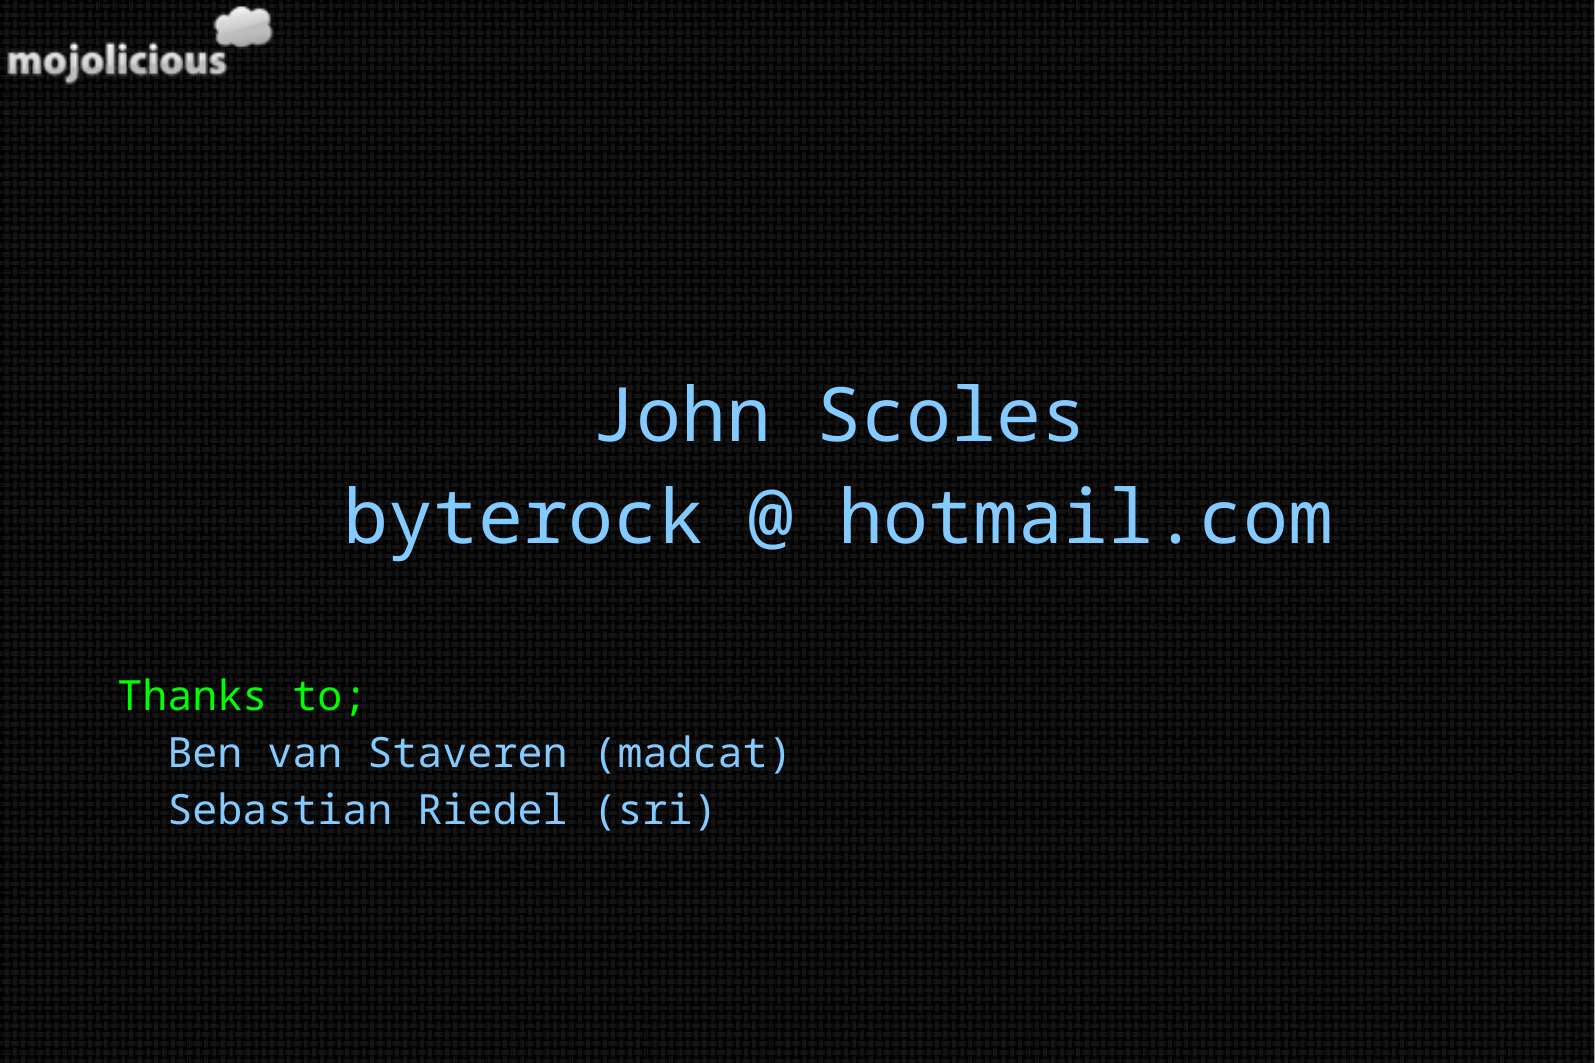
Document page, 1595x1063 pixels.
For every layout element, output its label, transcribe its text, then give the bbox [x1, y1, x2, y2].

text_box Thanks to; Ben van Staveren (madcat) Sebastian Riedel (sri) [102, 658, 754, 821]
picture [0, 0, 1595, 1063]
text_box John Scoles byterock @ hotmail.com [328, 353, 1266, 545]
